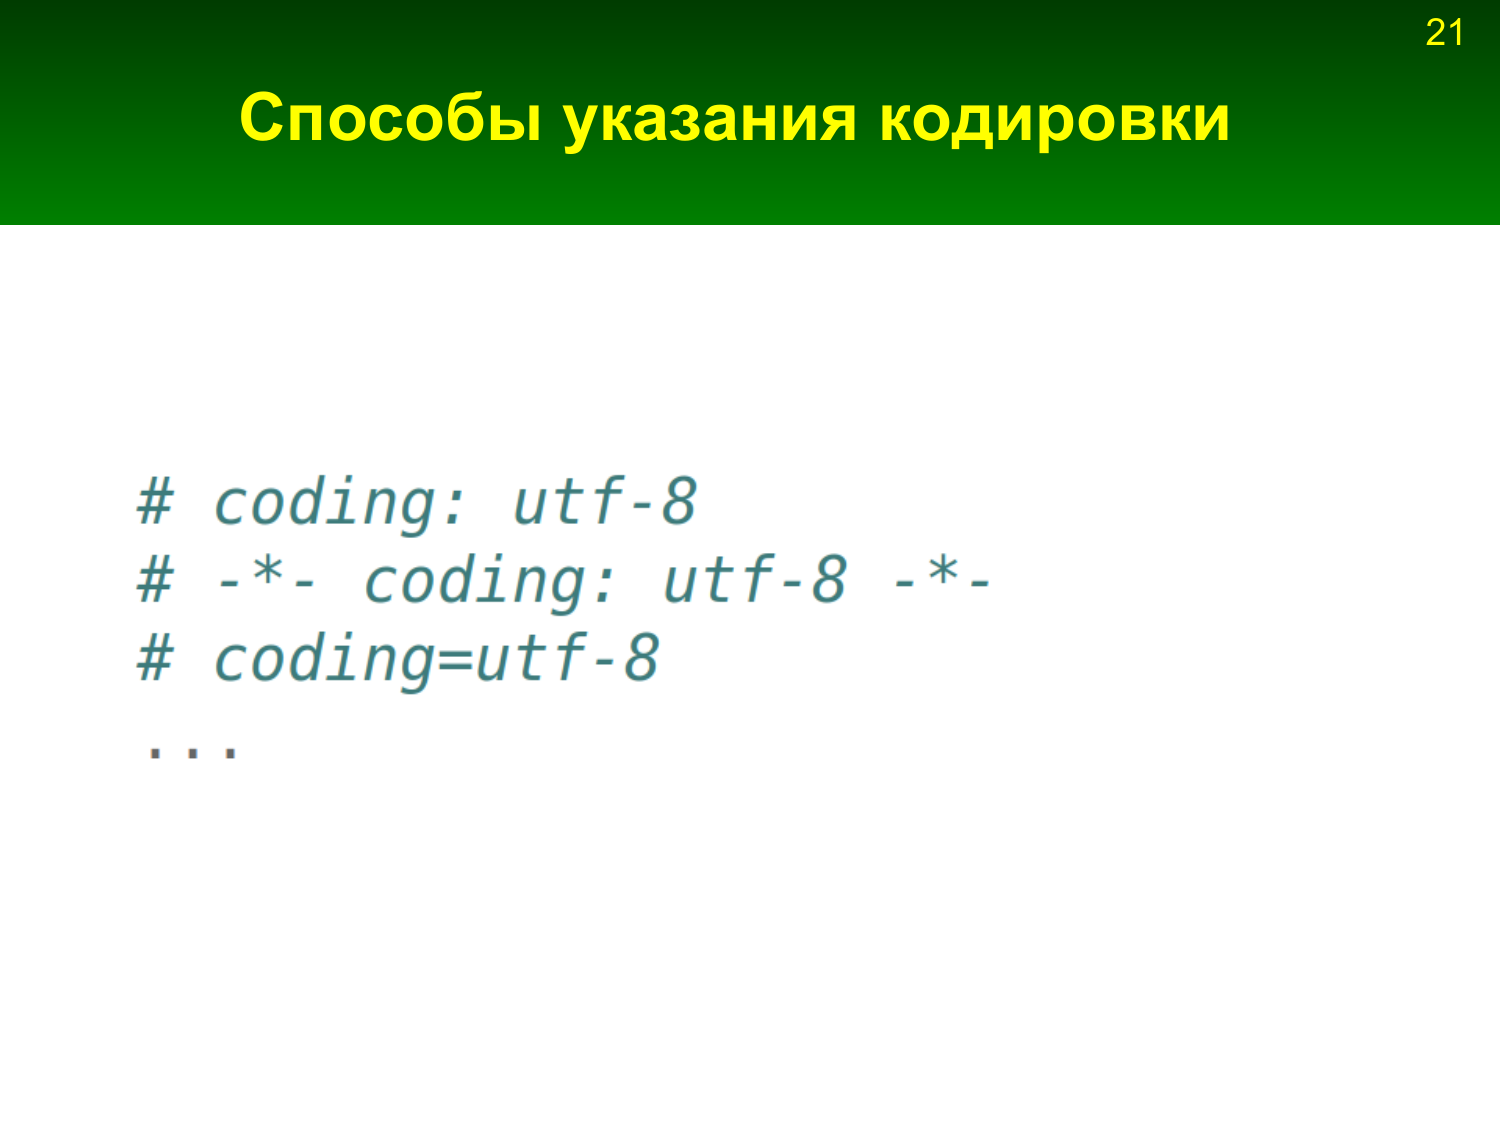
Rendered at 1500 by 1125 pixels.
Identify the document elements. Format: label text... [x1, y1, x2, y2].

picture [118, 455, 1006, 815]
title Способы указания кодировки [47, 11, 1426, 215]
